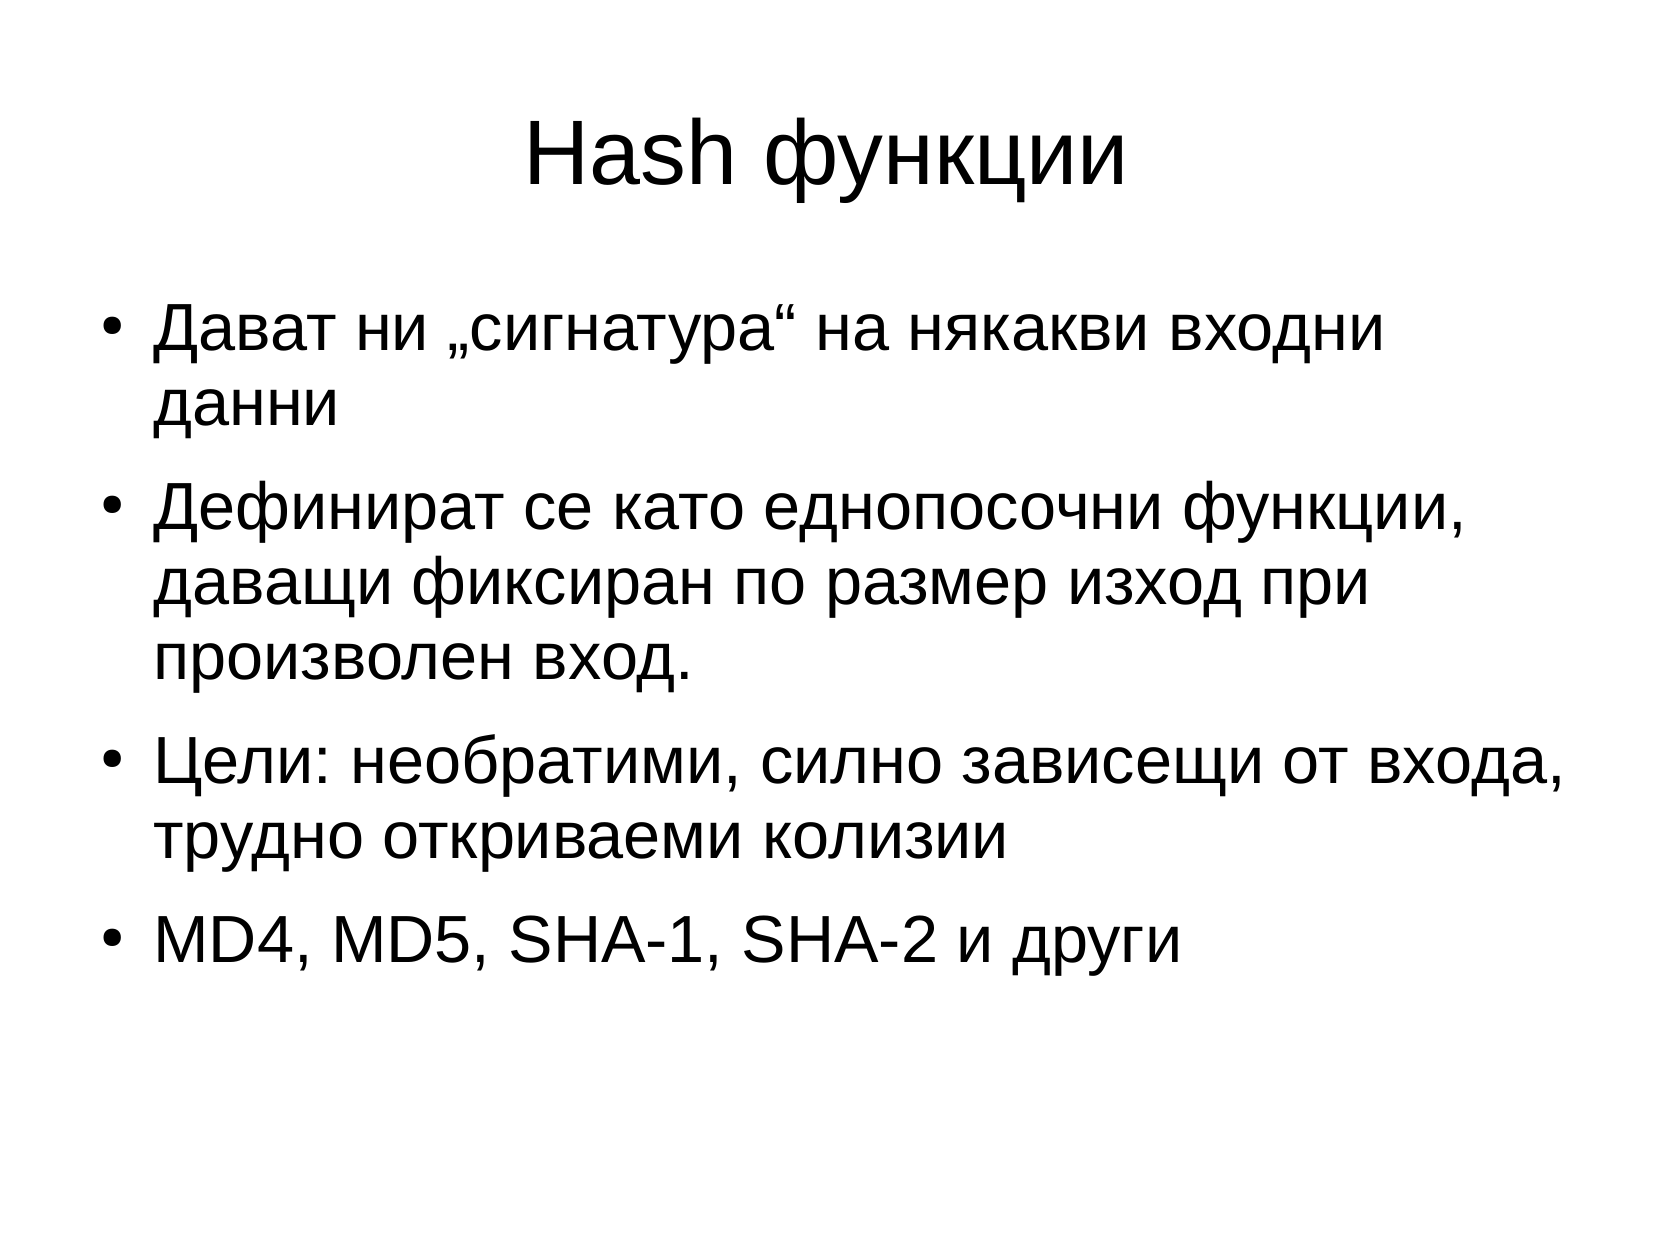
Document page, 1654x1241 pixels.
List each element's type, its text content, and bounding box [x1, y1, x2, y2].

title Hash функции [82, 56, 1571, 250]
list Дават ни „сигнатура“ на някакви входни данни Дефинират се като еднопосочни функции, даващи фиксиран по размер изход при произволен вход. Цели: необратими, силно зависещи от входа, трудно откриваеми колизии MD4, MD5, SHA-1, SHA-2 и други [82, 290, 1571, 1109]
